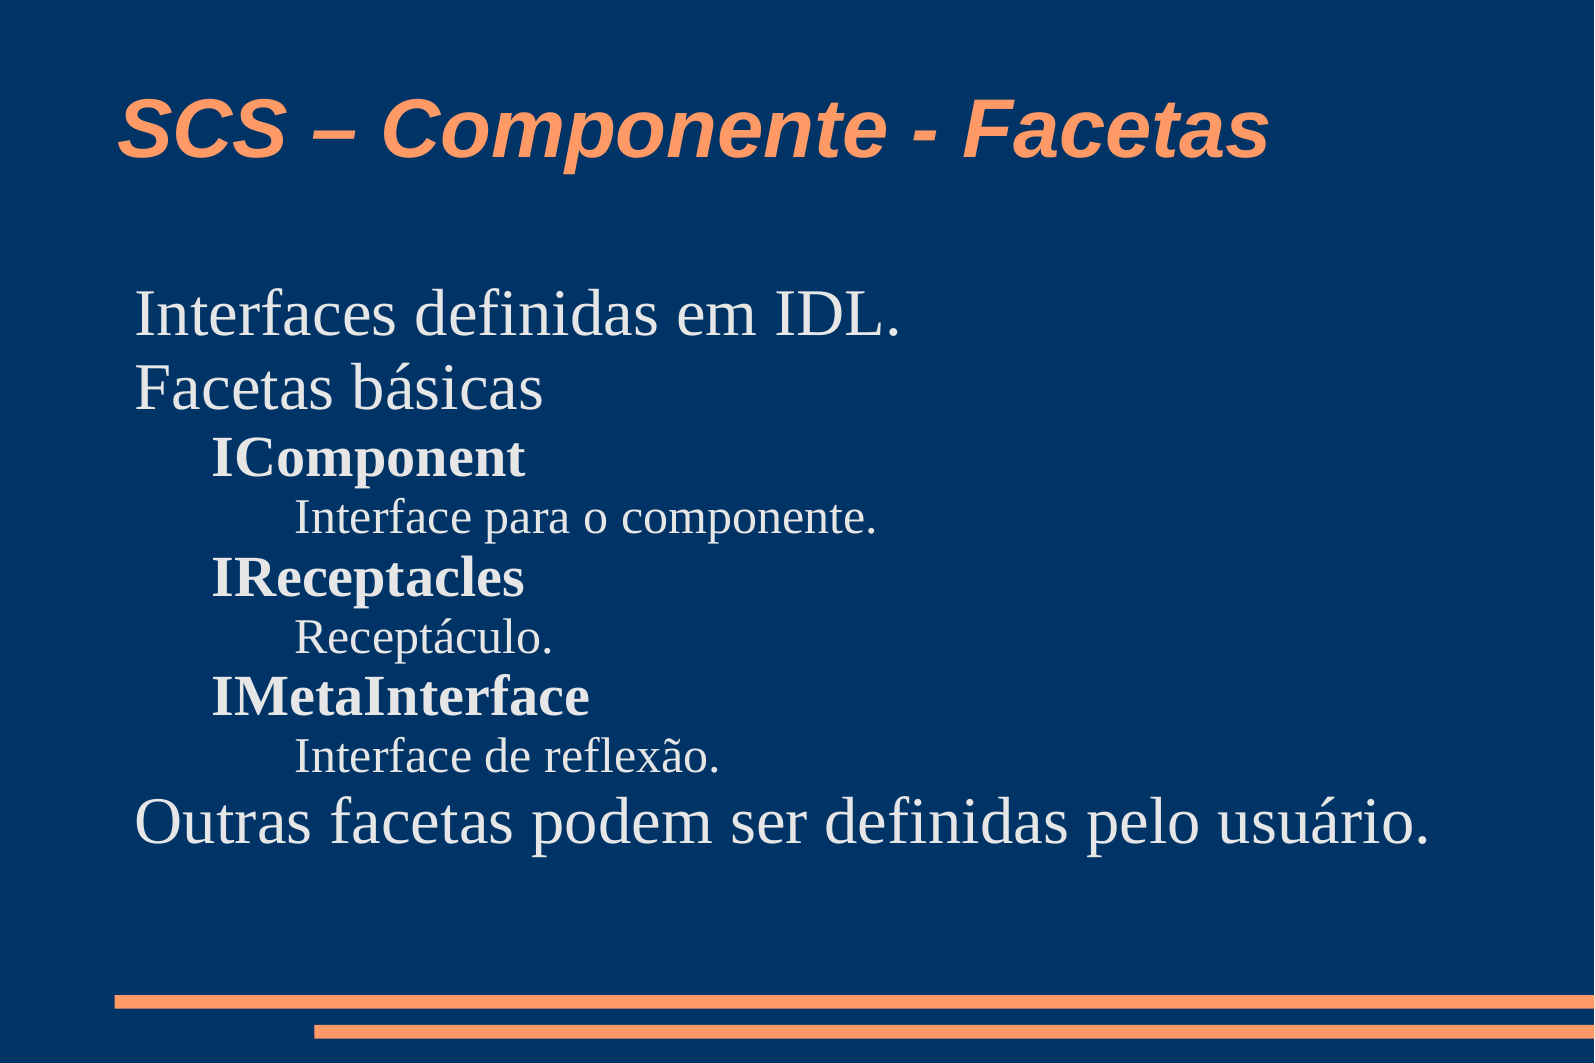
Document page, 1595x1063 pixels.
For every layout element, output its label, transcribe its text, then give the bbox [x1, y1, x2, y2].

title SCS – Componente - Facetas [117, 39, 1479, 218]
list Interfaces definidas em IDL. Facetas básicas IComponent Interface para o componente. IReceptacles Receptáculo. IMetaInterface Interface de reflexão. Outras facetas podem ser definidas pelo usuário. [117, 276, 1505, 971]
